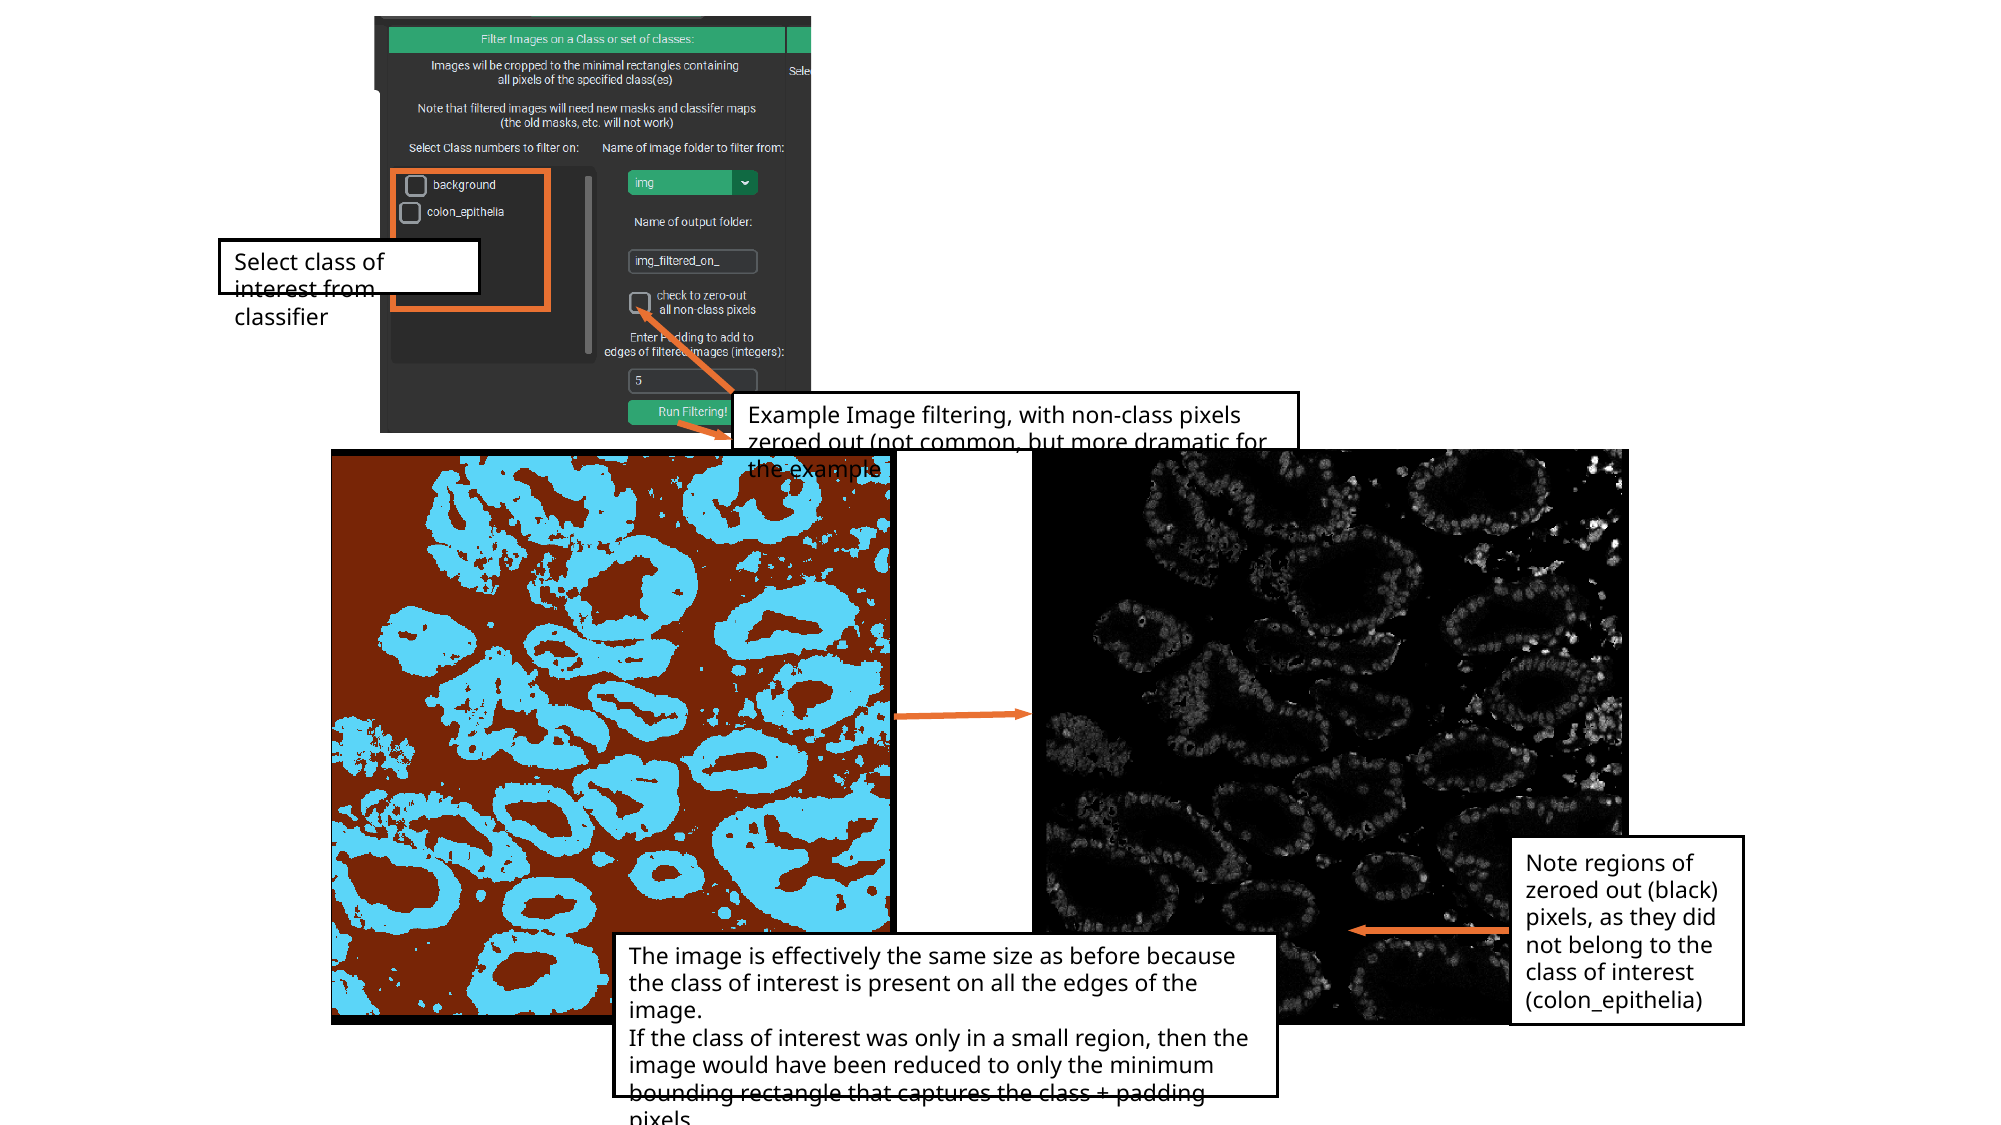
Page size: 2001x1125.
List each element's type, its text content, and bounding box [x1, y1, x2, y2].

text_box Note regions of zeroed out (black) pixels, as they did not belong to the class of interest (colon_epithelia) [1511, 837, 1743, 1024]
text_box Select class of interest from classifier [219, 240, 480, 294]
text_box The image is effectively the same size as before because the class of interest is present on all the edges of the image. If the class of interest was only in a small region, then the image would have been reduced to only the minimum bounding rectangle that captures the class + padding pixels. [614, 934, 1278, 1097]
picture [374, 16, 812, 433]
text_box Example Image filtering, with non-class pixels zeroed out (not common, but more dramatic for the example [733, 393, 1298, 450]
picture [1032, 449, 1629, 1025]
picture [331, 449, 897, 1025]
picture [396, 174, 544, 306]
